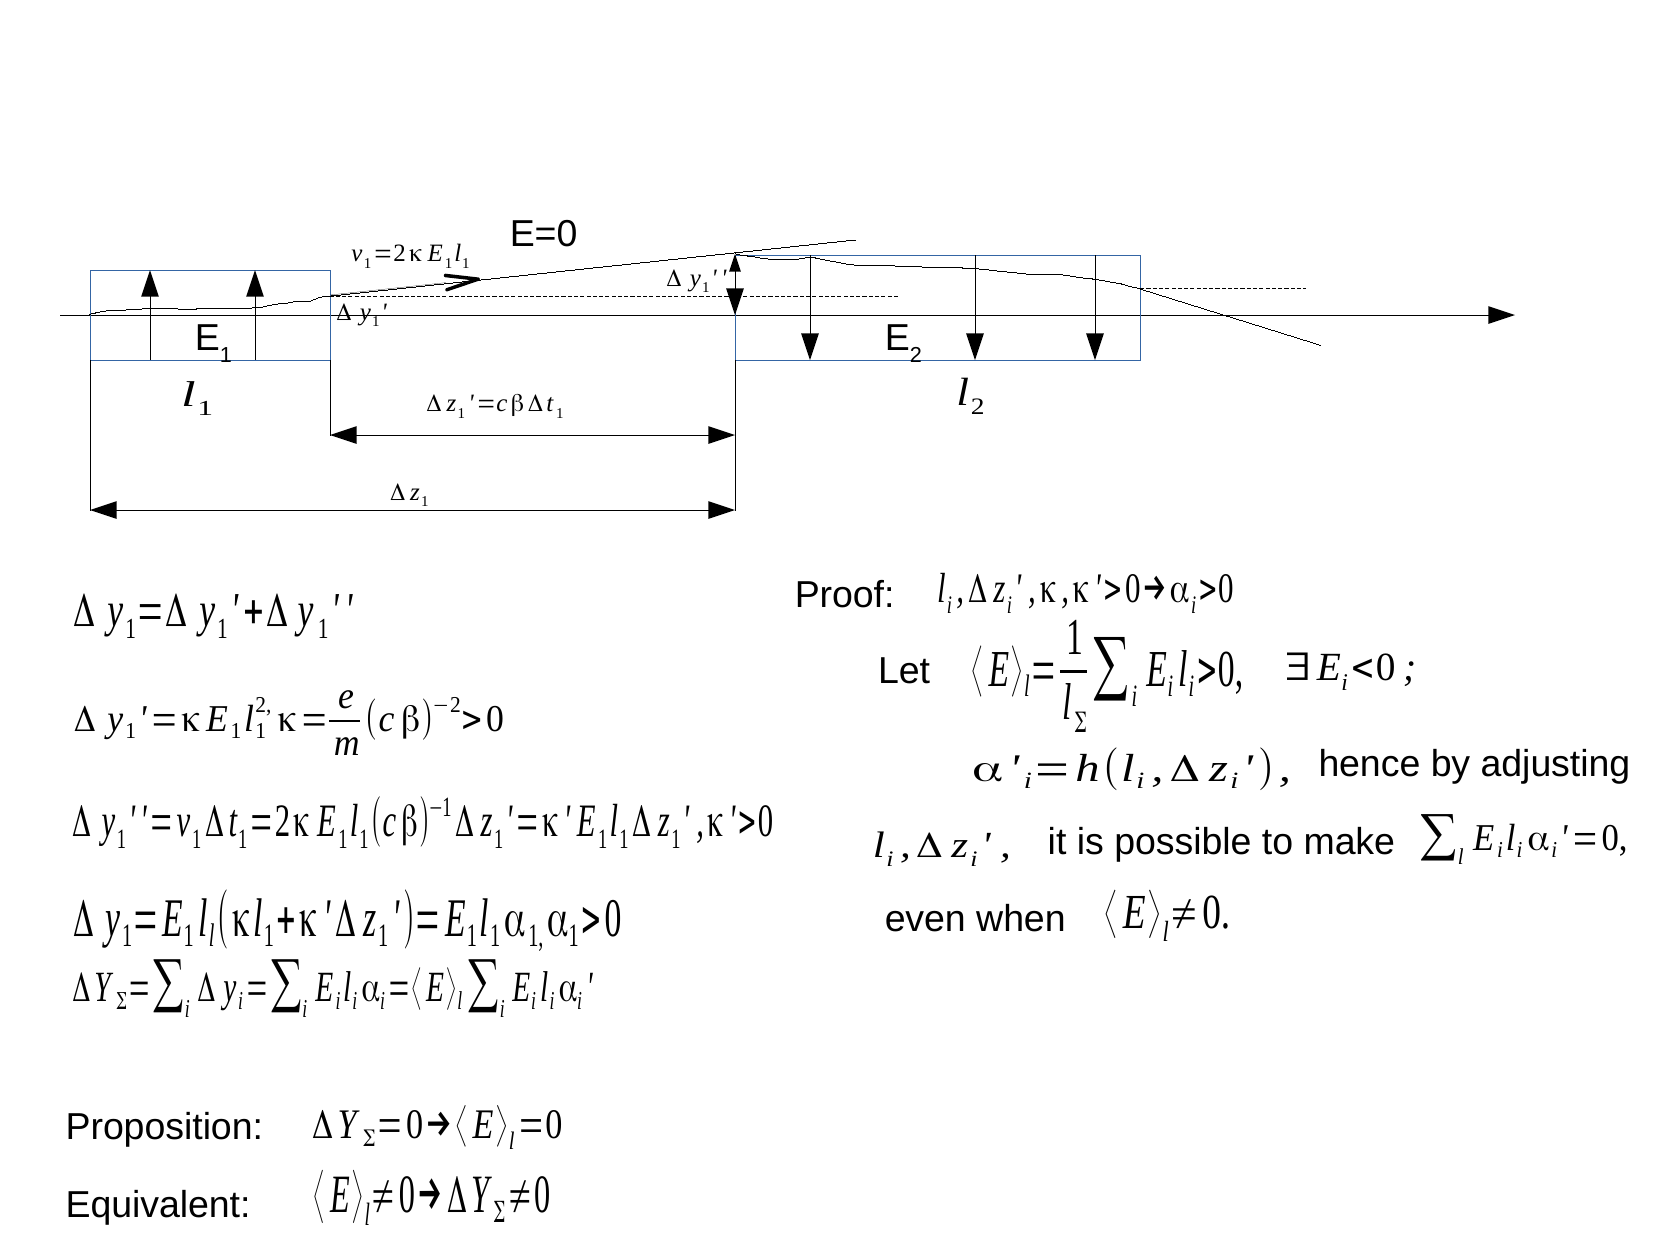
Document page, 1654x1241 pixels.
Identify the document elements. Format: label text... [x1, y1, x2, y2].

chart [330, 298, 395, 331]
text_box E1 [180, 309, 247, 376]
text_box even when [870, 890, 1091, 948]
text_box hence by adjusting [1303, 735, 1654, 792]
chart [305, 1164, 559, 1233]
text_box Equivalent: [50, 1175, 276, 1233]
text_box Let [863, 641, 946, 699]
text_box Proposition: [50, 1097, 289, 1155]
chart [64, 885, 630, 1024]
chart [64, 674, 513, 766]
chart [660, 264, 734, 297]
chart [945, 370, 996, 421]
chart [1275, 645, 1425, 696]
chart [862, 825, 1021, 872]
chart [64, 790, 783, 856]
chart [345, 240, 476, 272]
text_box Proof: [780, 565, 931, 623]
chart [383, 478, 436, 511]
chart [929, 565, 1252, 732]
text_box E2 [870, 309, 937, 376]
chart [1410, 810, 1636, 871]
chart [64, 583, 364, 646]
chart [1094, 885, 1239, 948]
chart [303, 1101, 572, 1155]
chart [960, 744, 1304, 796]
text_box E=0 [495, 205, 593, 263]
chart [420, 390, 570, 422]
chart [167, 375, 226, 421]
text_box it is possible to make [1032, 813, 1410, 871]
